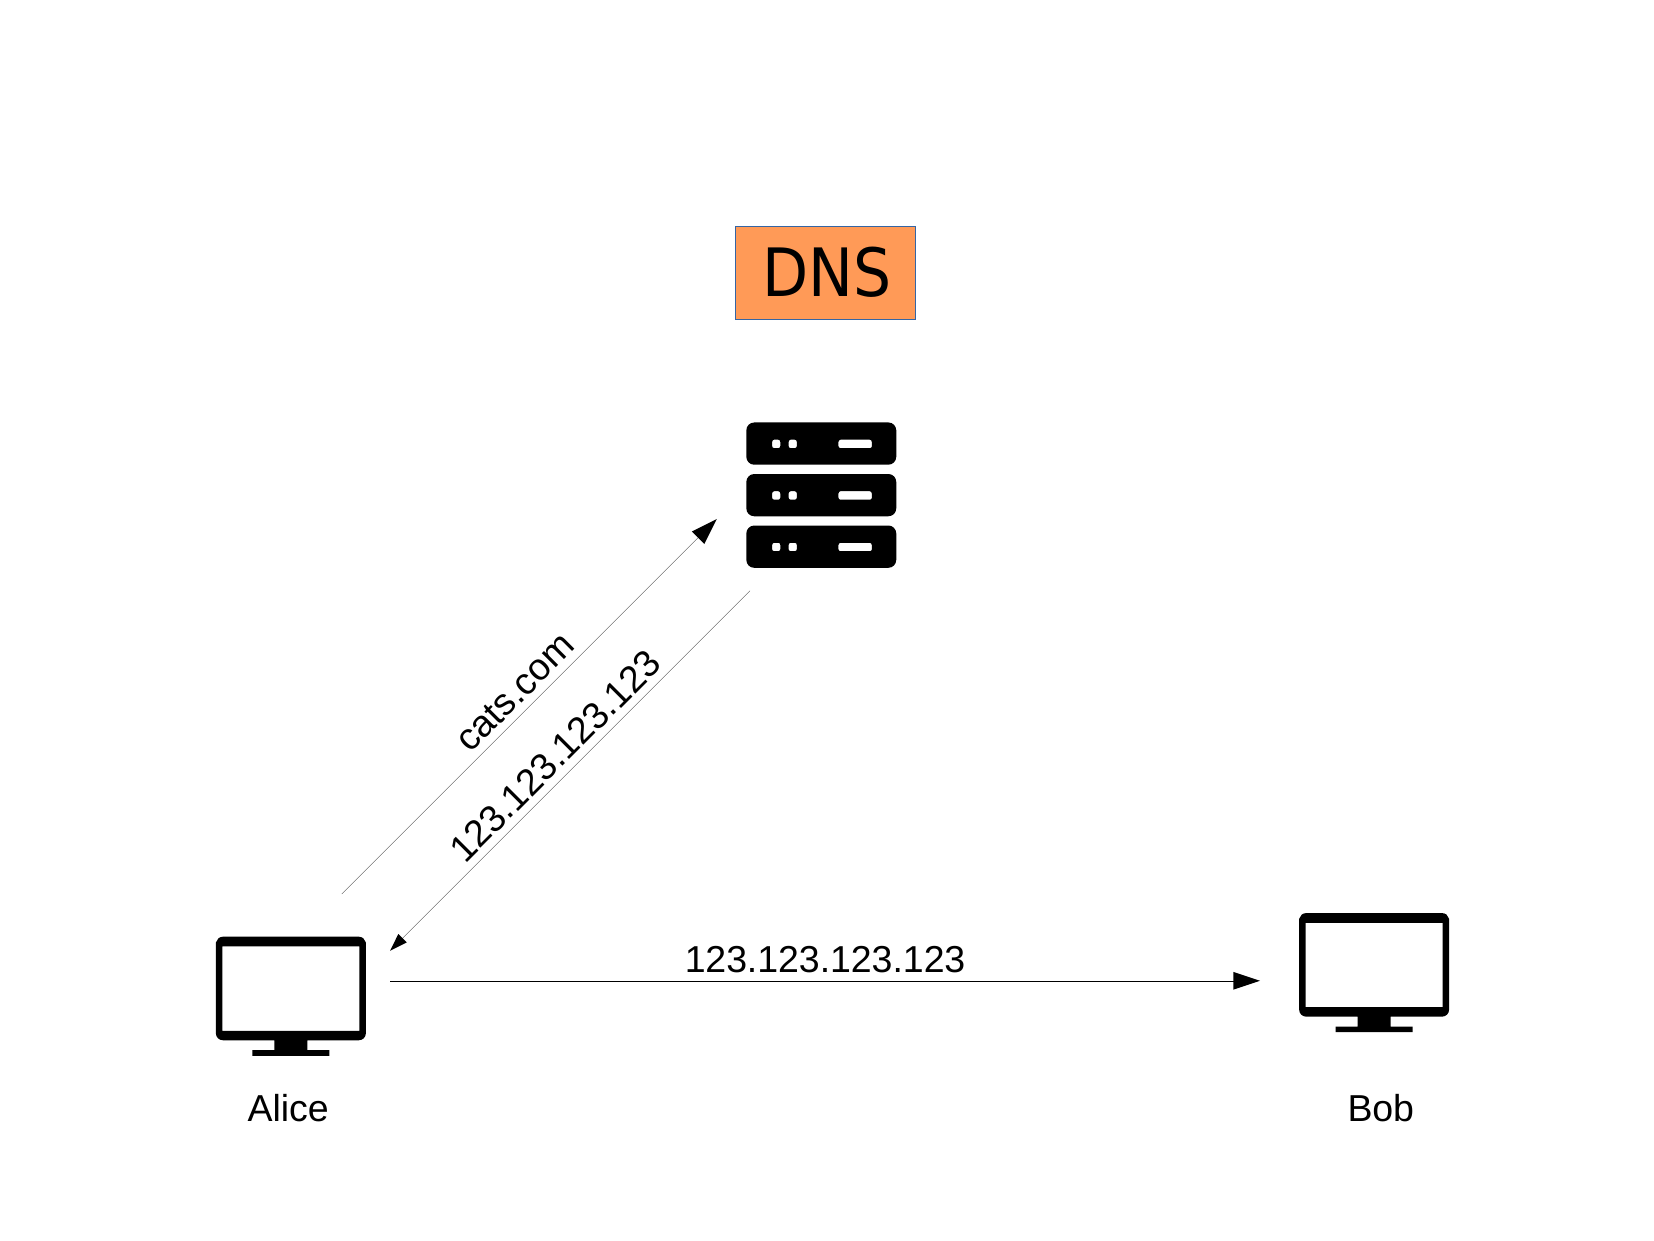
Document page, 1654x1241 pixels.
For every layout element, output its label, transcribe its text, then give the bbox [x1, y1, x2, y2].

text_box Alice [168, 1080, 409, 1137]
picture [206, 912, 376, 1080]
picture [1290, 888, 1459, 1080]
text_box DNS [616, 226, 1037, 320]
picture [735, 408, 904, 581]
text_box Bob [1260, 1080, 1501, 1137]
